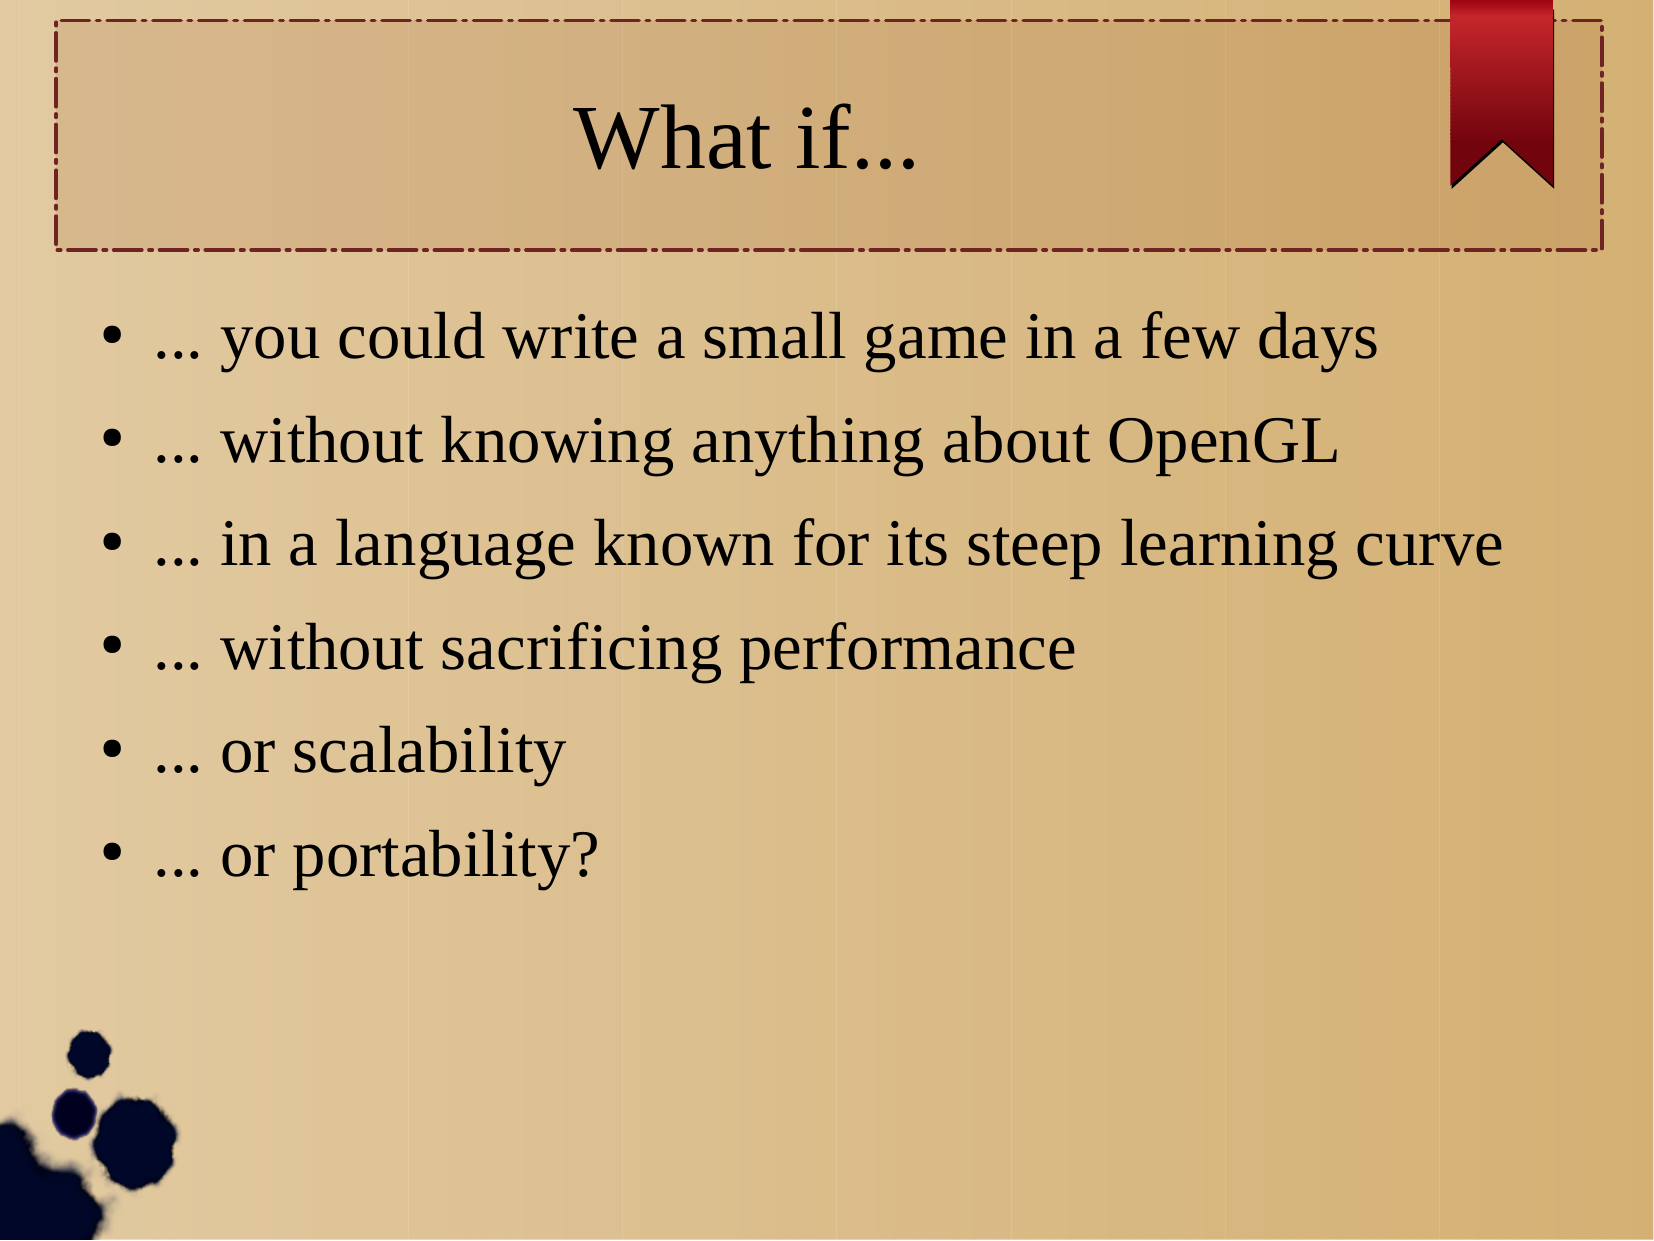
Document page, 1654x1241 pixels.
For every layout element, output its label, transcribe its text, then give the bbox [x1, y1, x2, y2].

list ... you could write a small game in a few days ... without knowing anything about OpenGL ... in a language known for its steep learning curve ... without sacrificing performance ... or scalability ... or portability? [82, 299, 1571, 1019]
title What if... [82, 47, 1412, 229]
